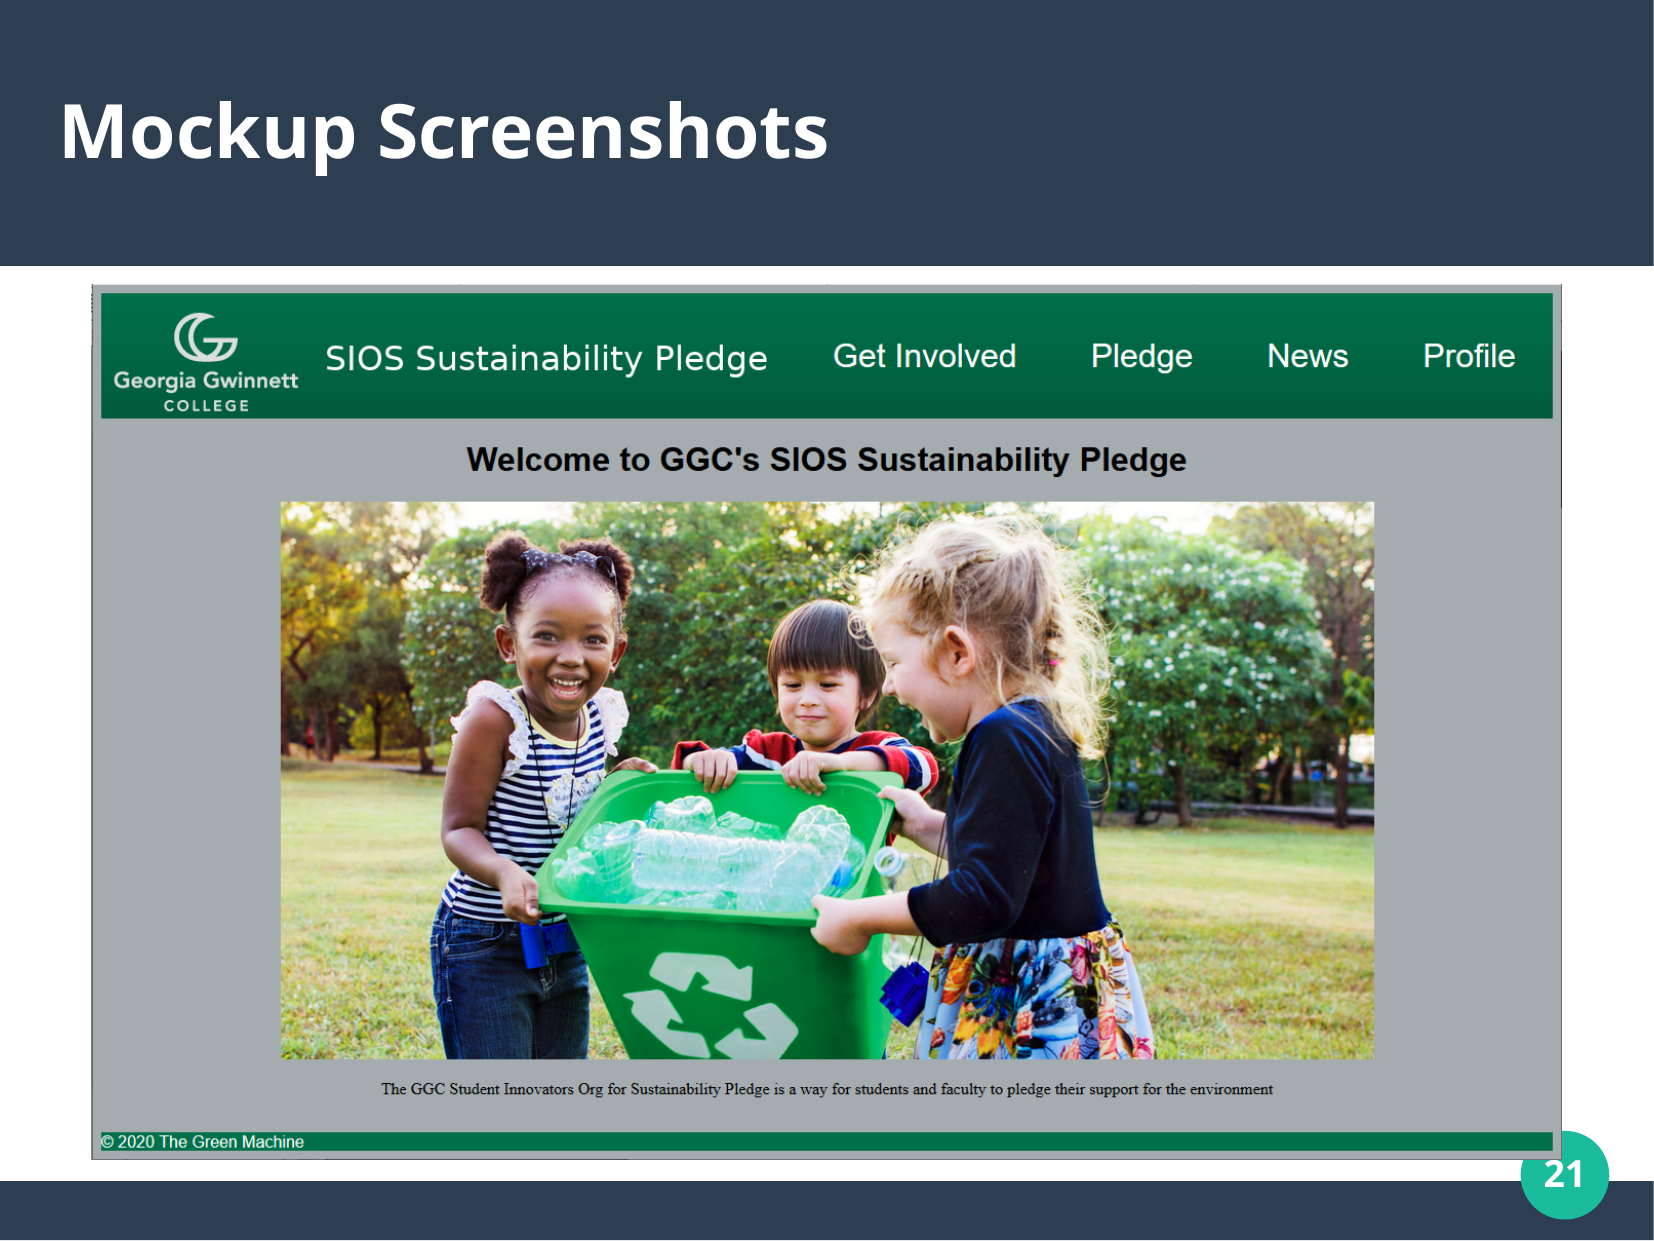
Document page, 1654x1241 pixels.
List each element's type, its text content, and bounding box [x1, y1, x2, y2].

picture [91, 285, 1562, 1160]
text_box [1505, 1116, 1625, 1235]
title Mockup Screenshots [59, 49, 1595, 207]
